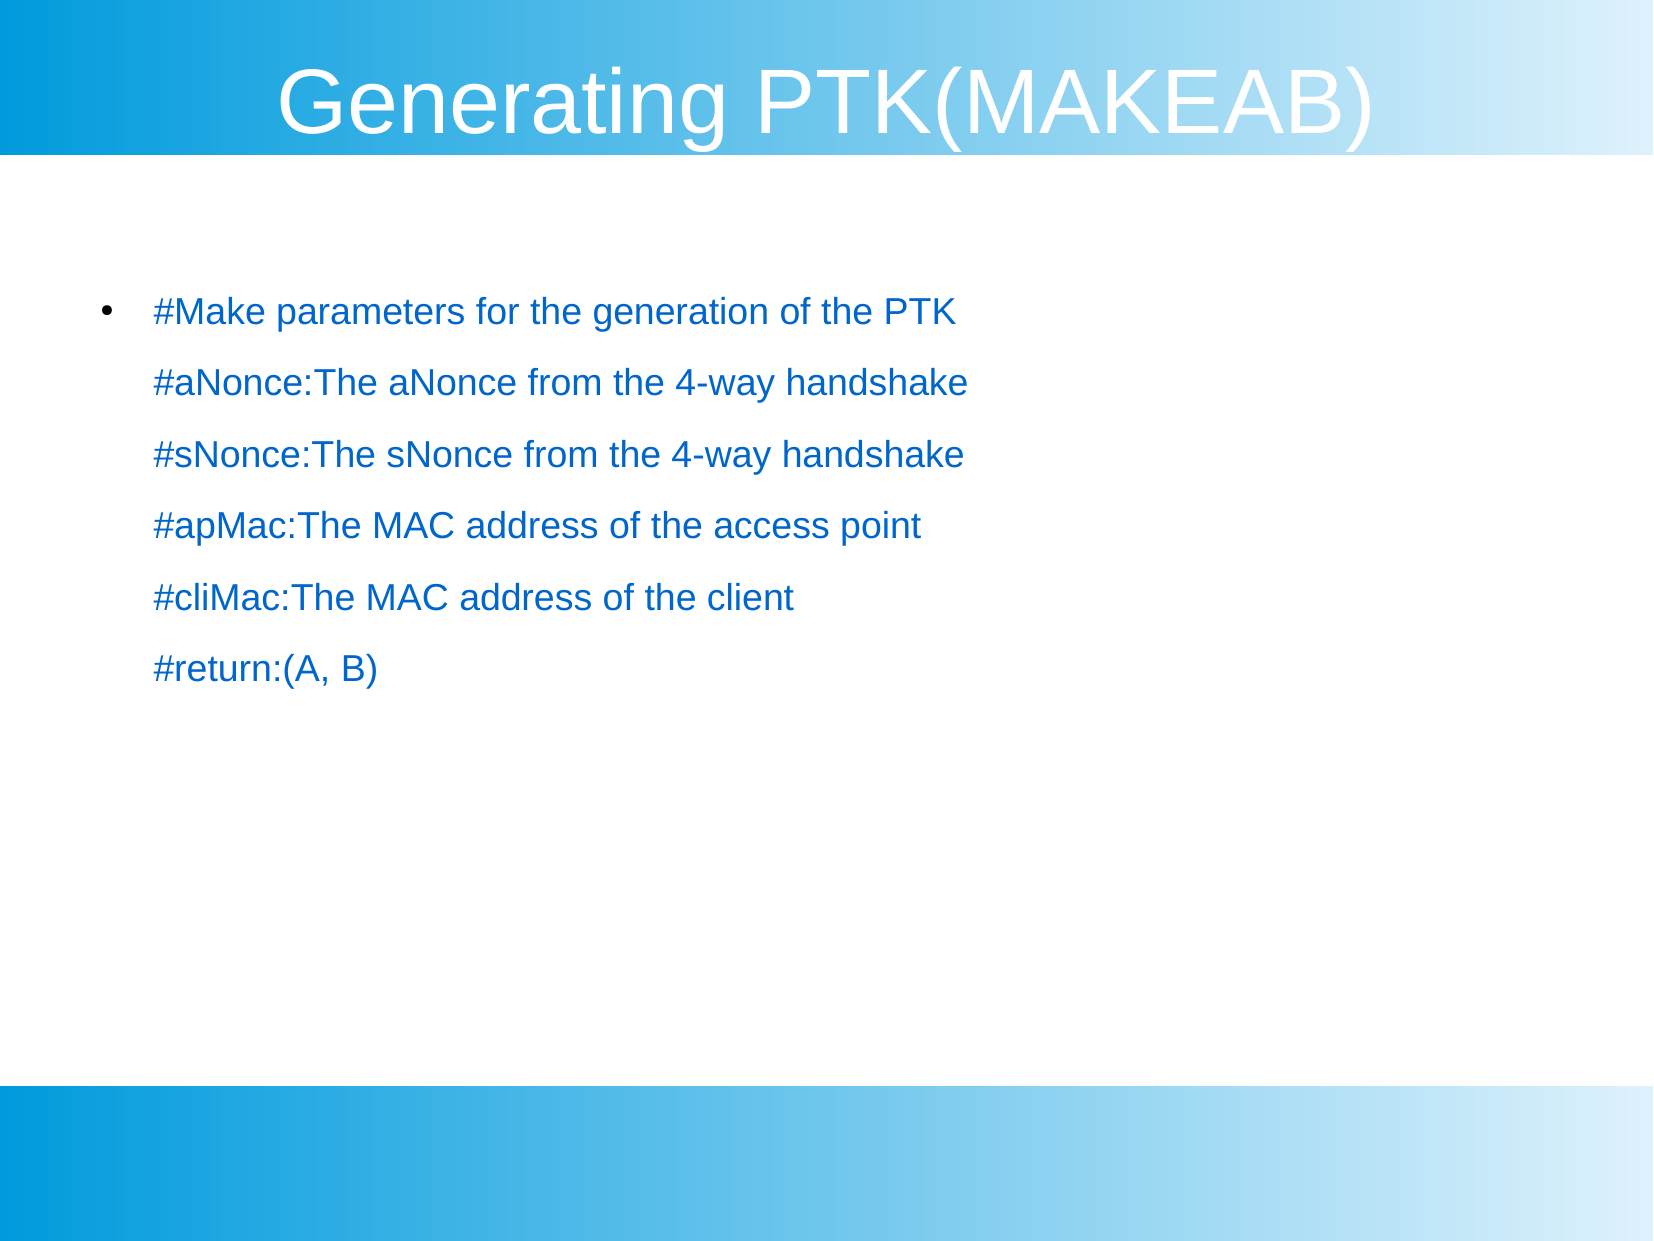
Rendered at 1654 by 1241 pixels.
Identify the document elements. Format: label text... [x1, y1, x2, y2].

title Generating PTK(MAKEAB) [82, 49, 1571, 155]
list #Make parameters for the generation of the PTK #aNonce:The aNonce from the 4-way handshake #sNonce:The sNonce from the 4-way handshake #apMac:The MAC address of the access point #cliMac:The MAC address of the client #return:(A, B) [82, 290, 1571, 1010]
